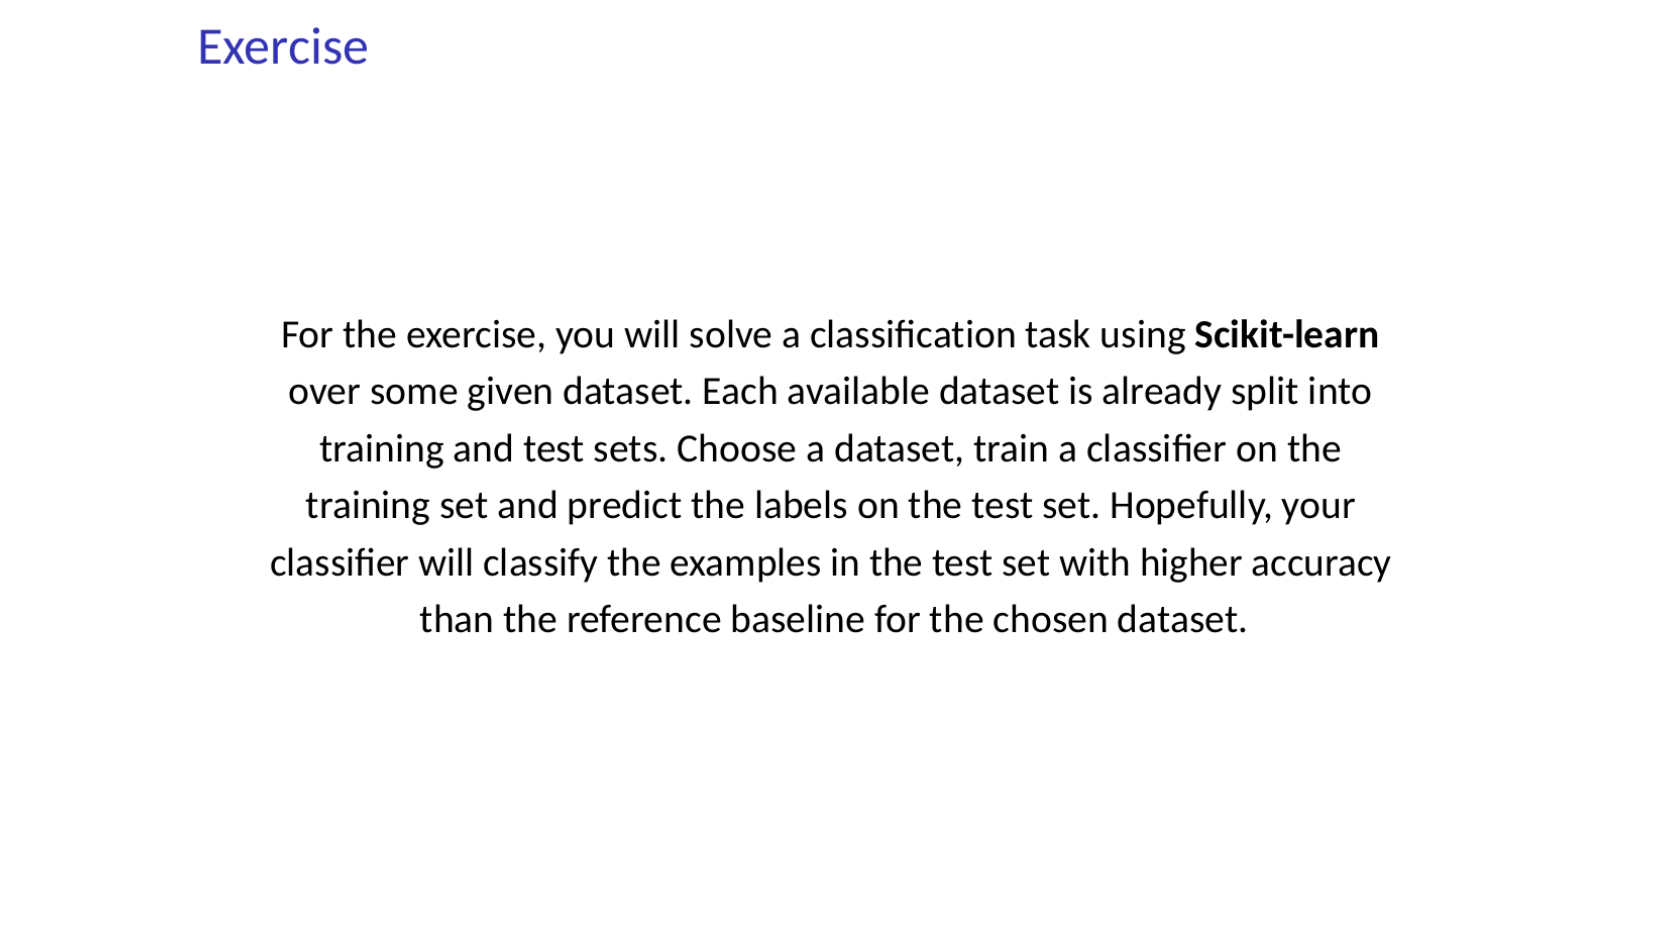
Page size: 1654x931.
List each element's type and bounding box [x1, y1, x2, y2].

picture [173, 0, 1484, 931]
